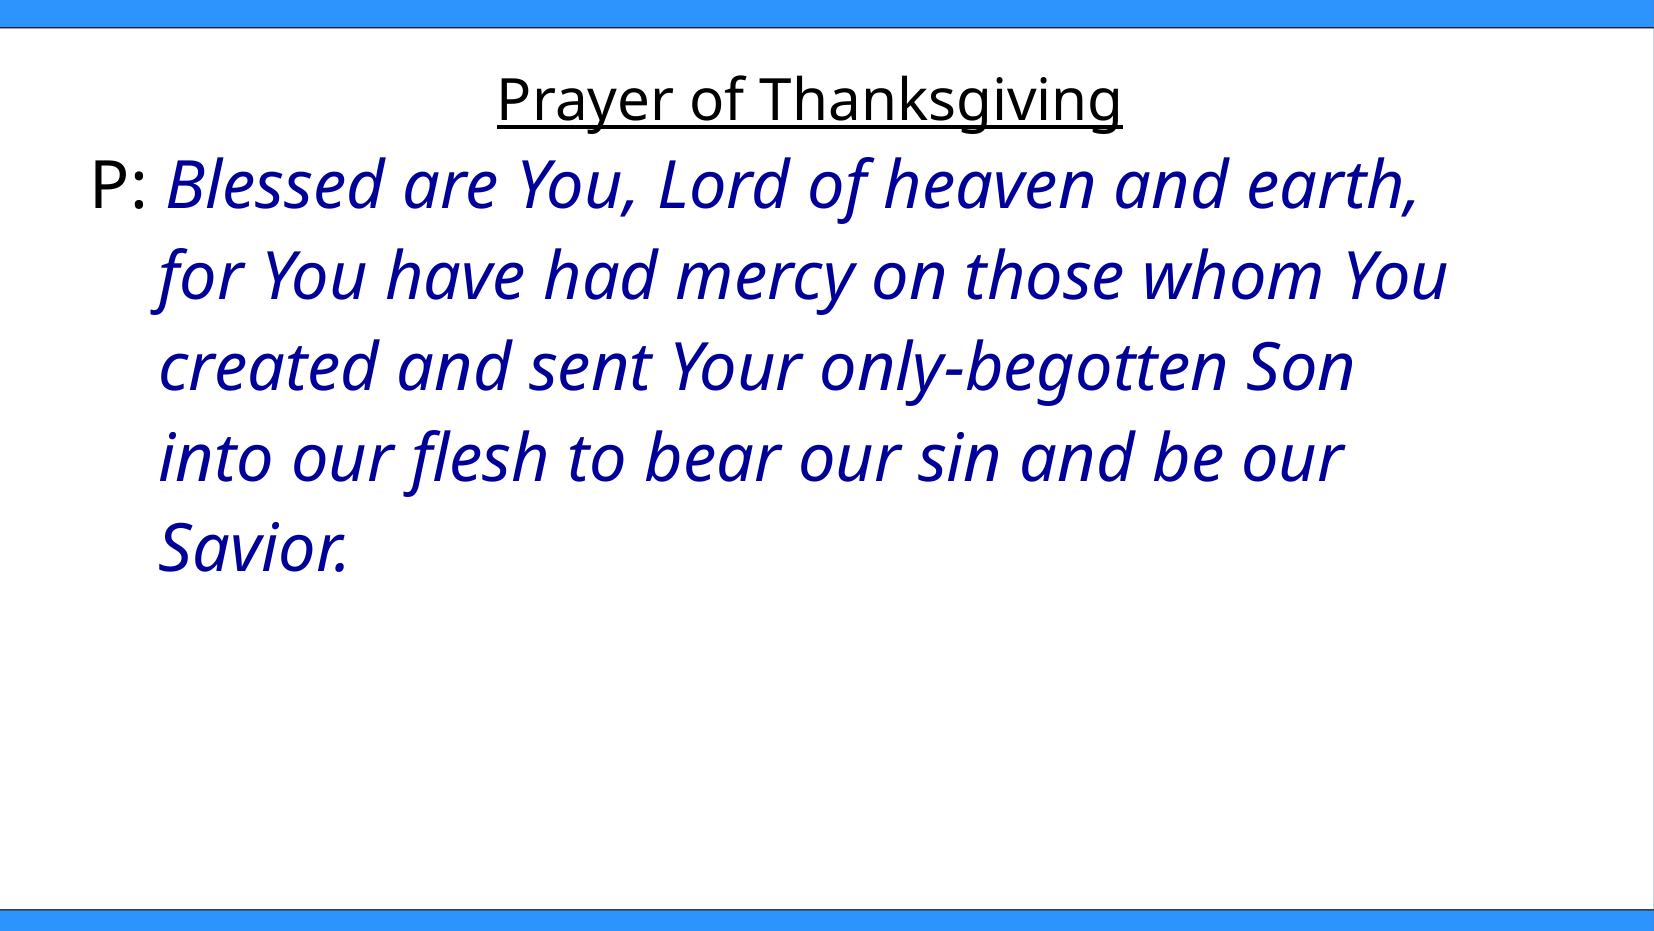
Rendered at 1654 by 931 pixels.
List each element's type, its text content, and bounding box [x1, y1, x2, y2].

text_box Prayer of Thanksgiving P: Blessed are You, Lord of heaven and earth, for You have had mercy on those whom You created and sent Your only-begotten Son into our flesh to bear our sin and be our Savior. [75, 50, 1546, 587]
picture [0, 0, 1654, 931]
